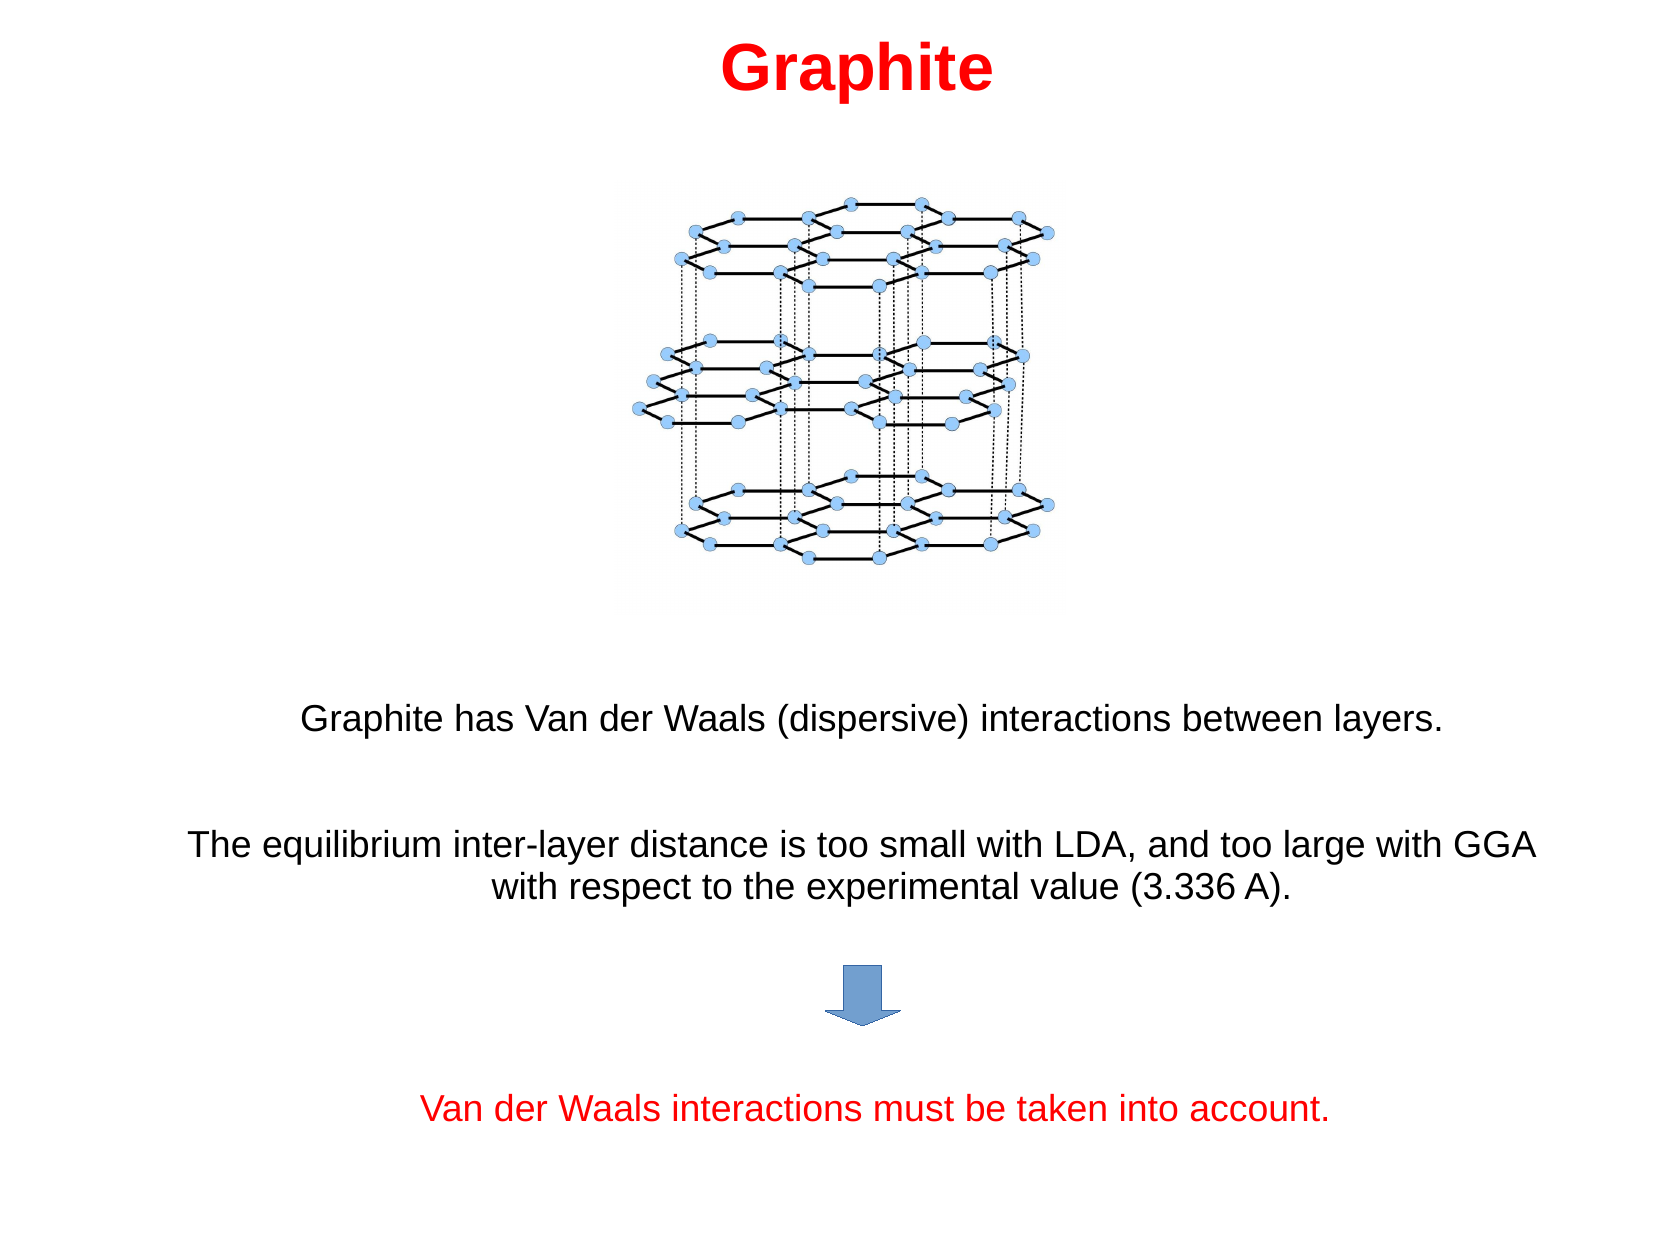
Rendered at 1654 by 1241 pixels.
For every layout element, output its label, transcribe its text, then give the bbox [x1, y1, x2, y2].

text_box [825, 965, 901, 1026]
text_box Graphite has Van der Waals (dispersive) interactions between layers. [285, 690, 1501, 766]
text_box The equilibrium inter-layer distance is too small with LDA, and too large with GGA with respect to the experimental value (3.336 A). [172, 815, 1553, 915]
text_box Van der Waals interactions must be taken into account. [405, 1080, 1346, 1156]
title Graphite [574, 30, 1141, 106]
picture [614, 180, 1066, 616]
